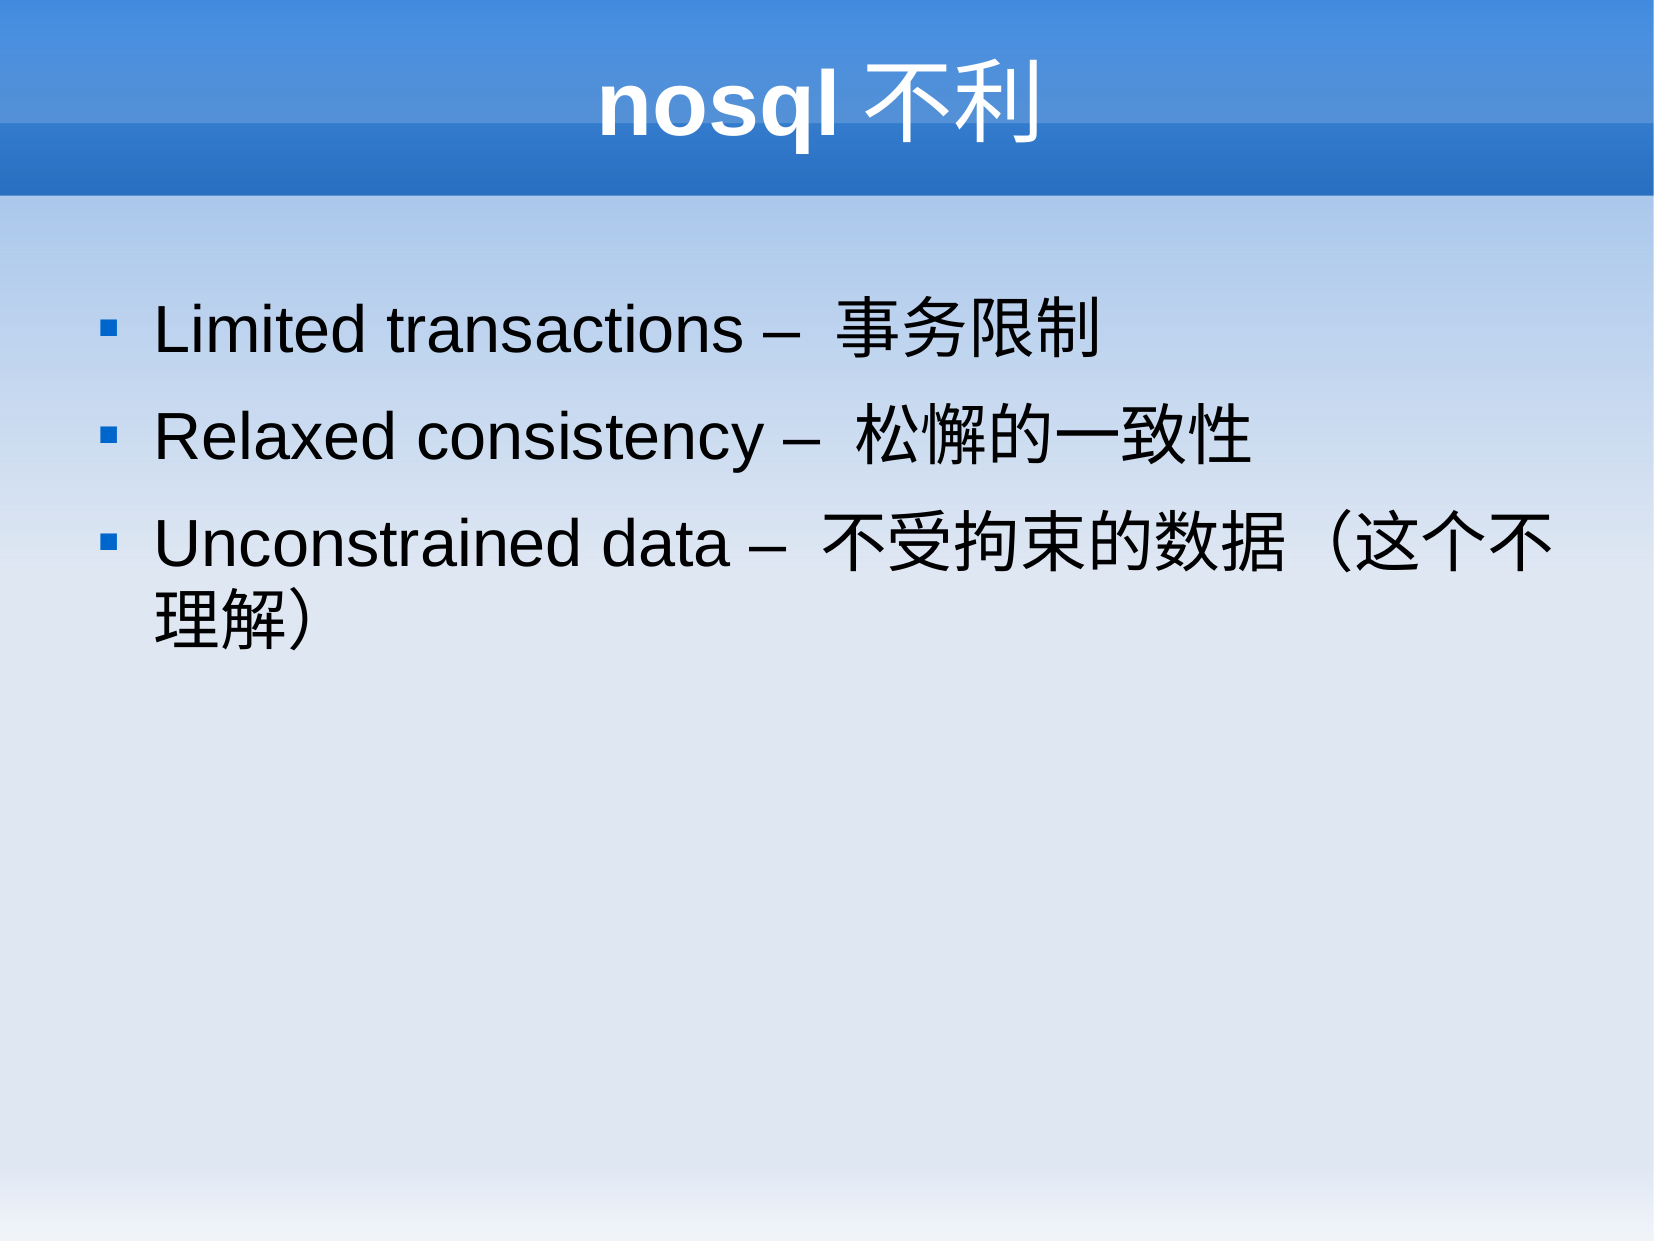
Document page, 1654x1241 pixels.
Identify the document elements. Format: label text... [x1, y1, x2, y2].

picture [0, 0, 1654, 1241]
list Limited transactions – 事务限制 Relaxed consistency – 松懈的一致性 Unconstrained data – 不受拘束的数据（这个不理解） [82, 290, 1571, 1094]
title nosql不利 [76, 7, 1565, 200]
